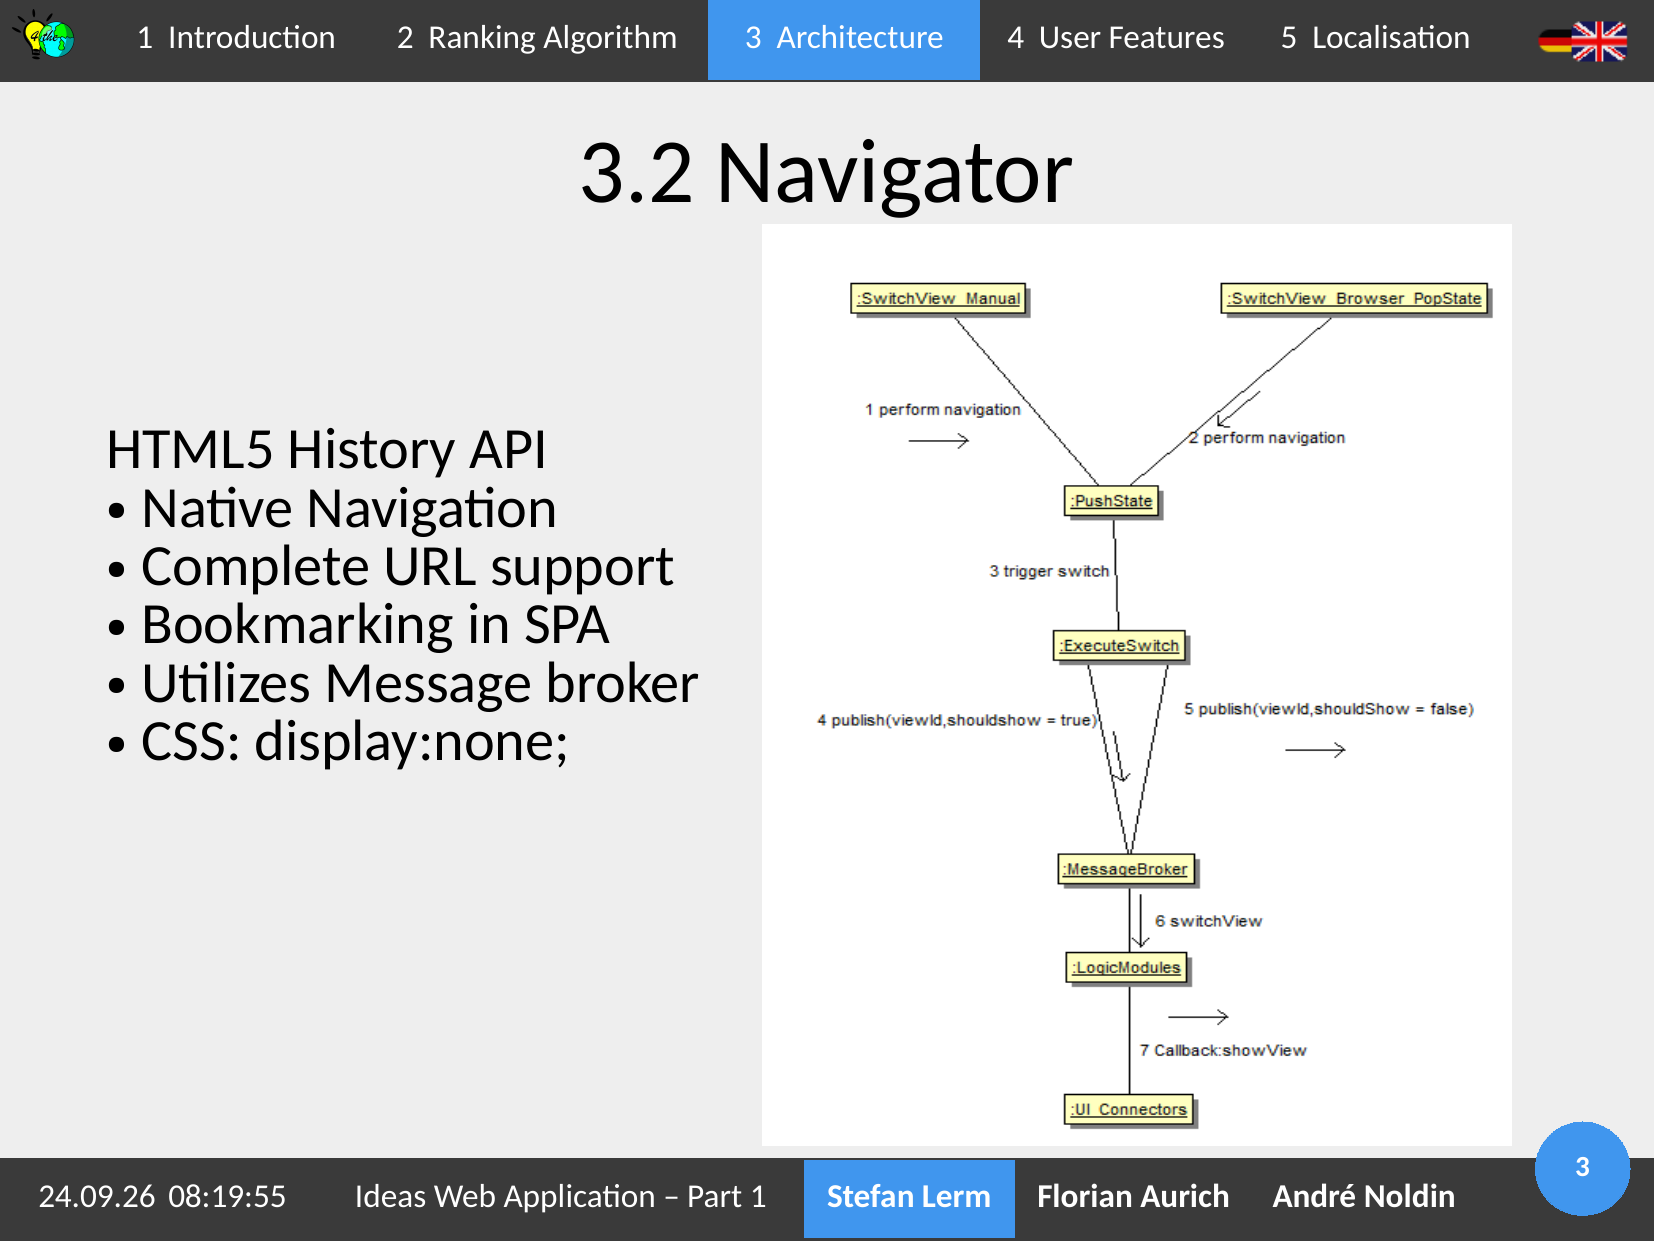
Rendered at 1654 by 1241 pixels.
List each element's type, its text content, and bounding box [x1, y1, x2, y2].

picture [2, 0, 83, 80]
text_box 3 Architecture [708, 0, 980, 80]
text_box 5 Localisation [1251, 0, 1501, 80]
text_box Stefan Lerm [804, 1160, 1015, 1238]
text_box HTML5 History API Native Navigation Complete URL support Bookmarking in SPA Utilizes Message broker CSS: display:none; [106, 425, 733, 792]
text_box Florian Aurich [1015, 1160, 1251, 1238]
text_box 4 User Features [980, 0, 1251, 80]
title 3.2 Navigator [82, 88, 1571, 272]
picture [1536, 18, 1629, 64]
text_box Ideas Web Application – Part 1 [318, 1160, 804, 1238]
text_box 2 Ranking Algorithm [366, 0, 708, 80]
text_box André Noldin [1251, 1160, 1477, 1238]
text_box 1 Introduction [106, 0, 366, 80]
picture [762, 224, 1512, 1146]
